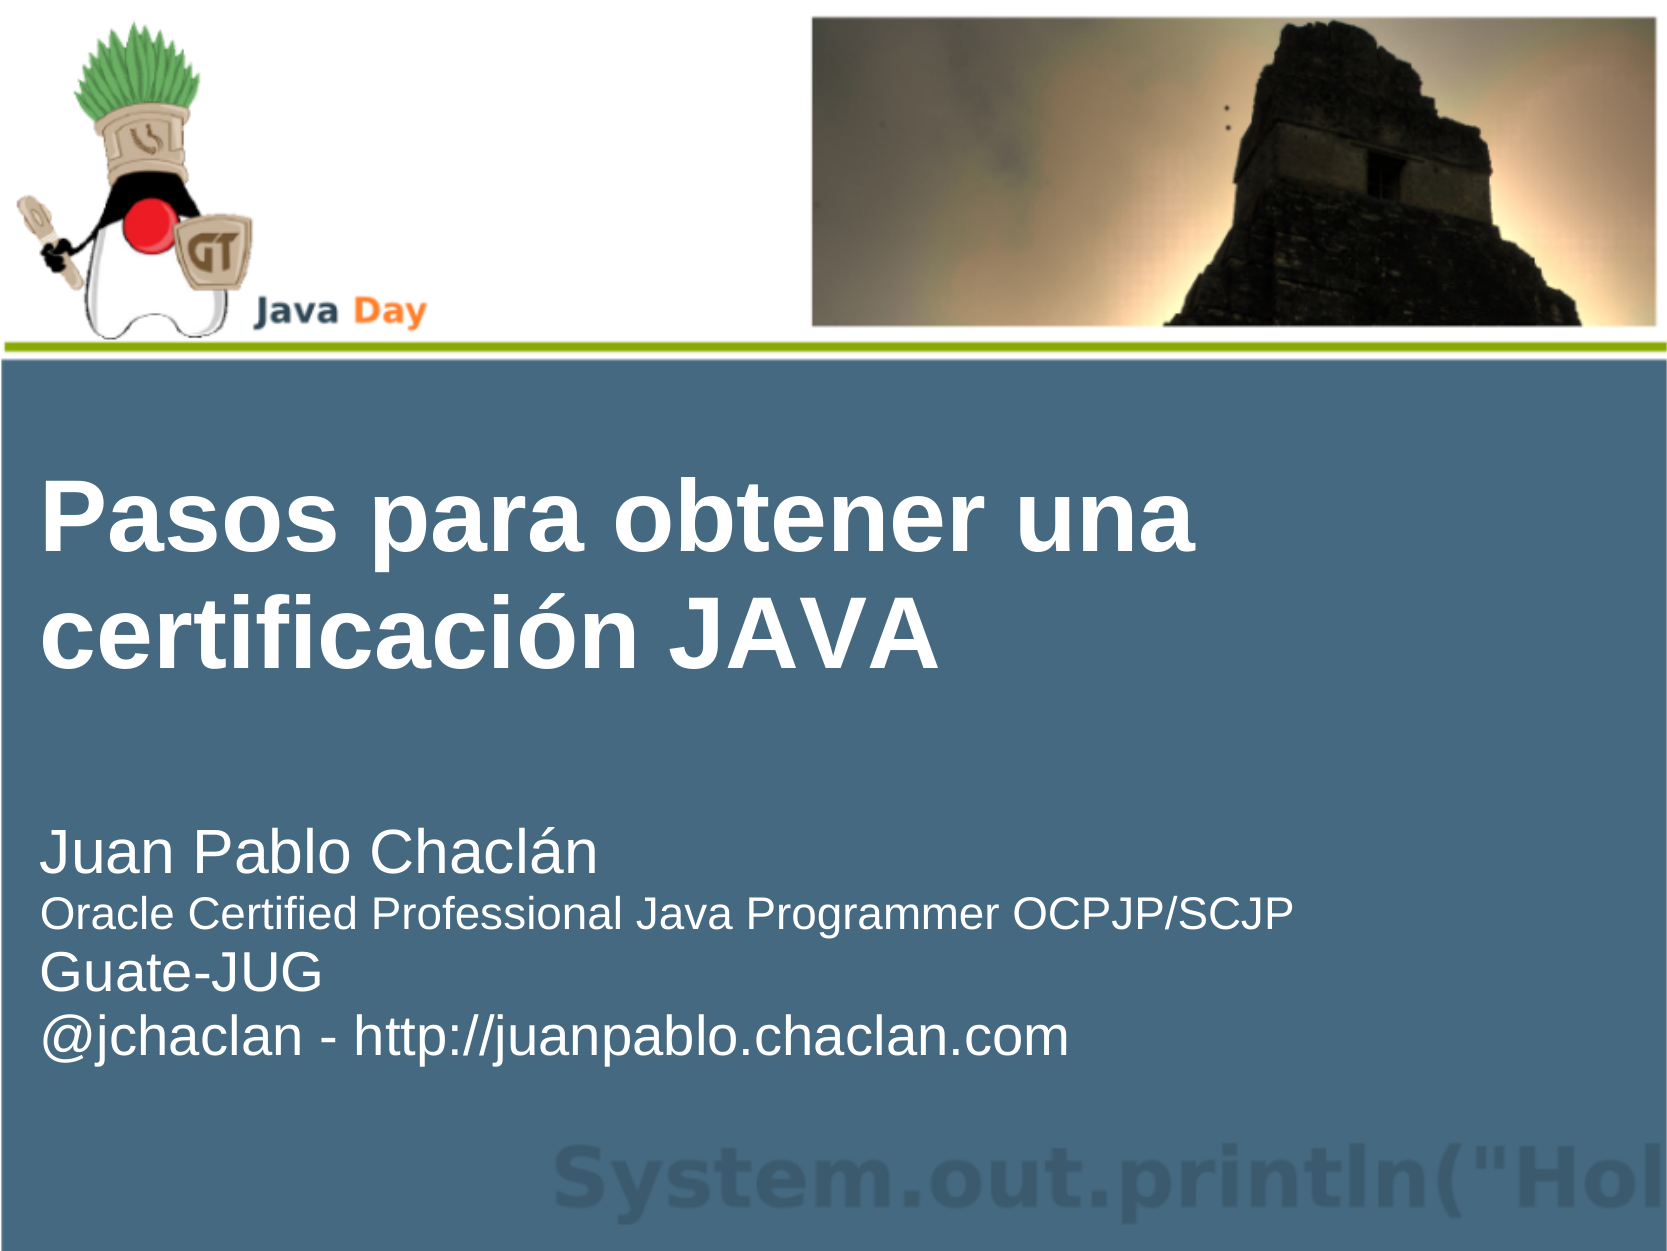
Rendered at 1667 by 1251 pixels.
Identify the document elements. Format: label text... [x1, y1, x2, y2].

picture [0, 0, 1667, 1251]
text_box Pasos para obtener una certificación JAVA [40, 458, 1660, 692]
text_box Juan Pablo Chaclán Oracle Certified Professional Java Programmer OCPJP/SCJP Guate-JUG @jchaclan - http://juanpablo.chaclan.com [40, 816, 1613, 1069]
